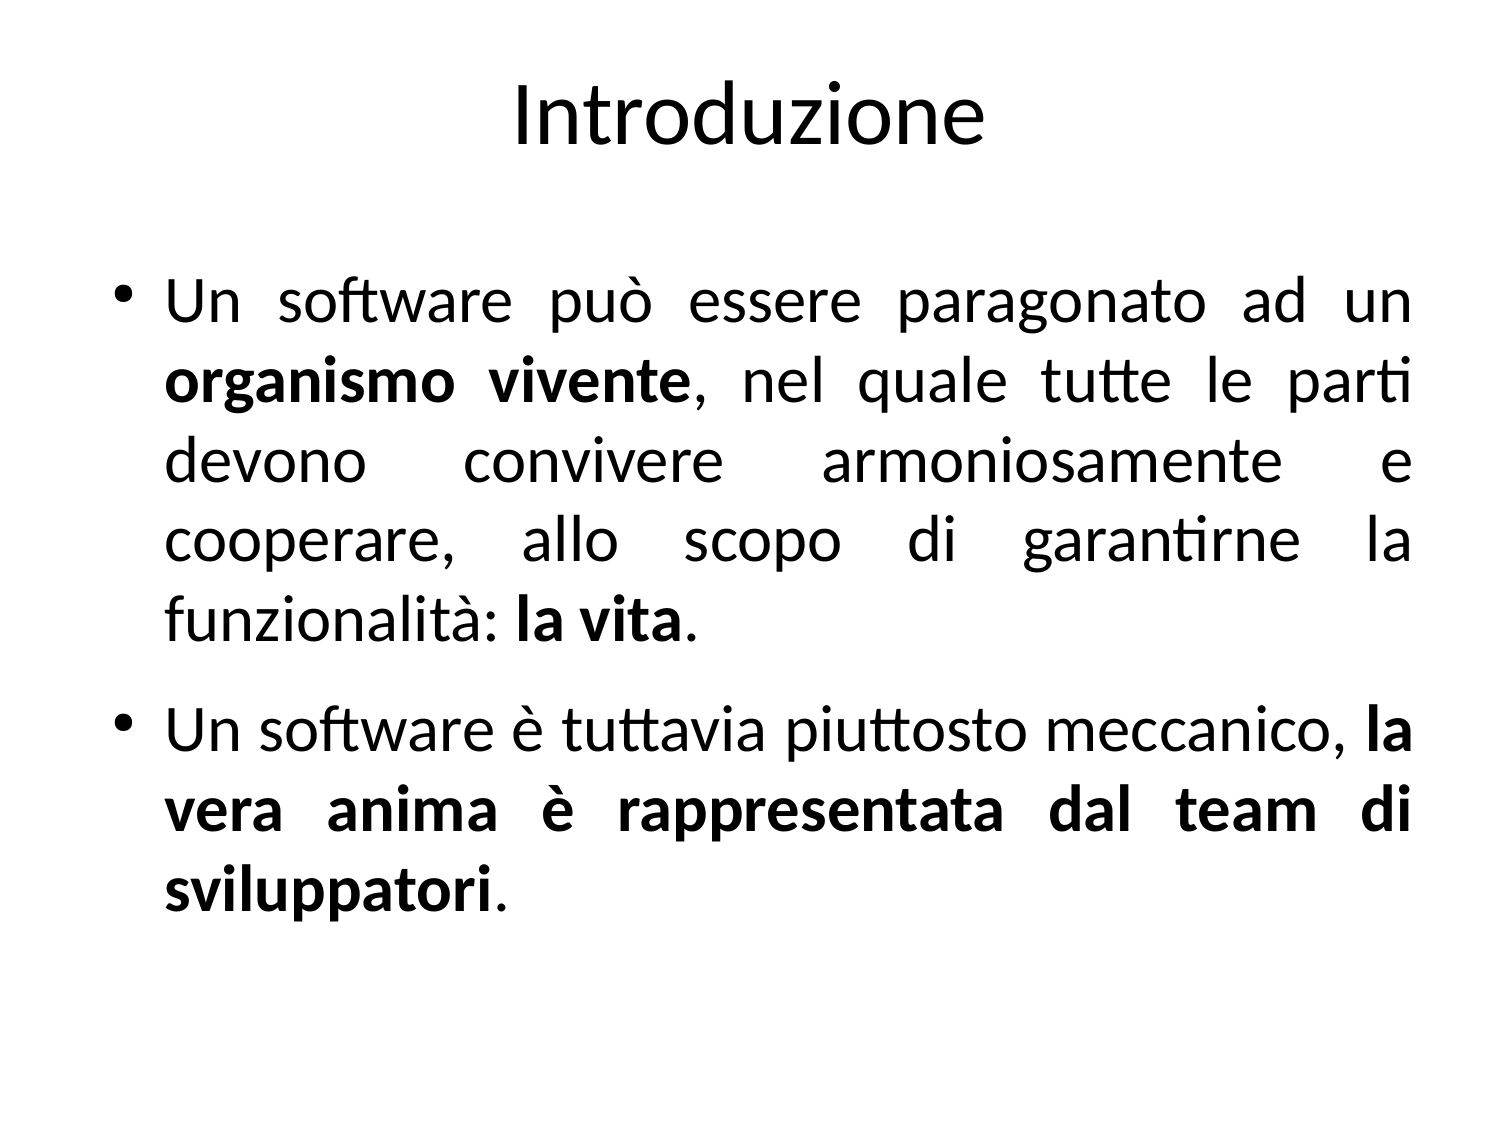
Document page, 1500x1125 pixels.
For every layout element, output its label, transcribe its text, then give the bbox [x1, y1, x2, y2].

title Introduzione [75, 45, 1425, 233]
list Un software può essere paragonato ad un organismo vivente, nel quale tutte le parti devono convivere armoniosamente e cooperare, allo scopo di garantirne la funzionalità: la vita. Un software è tuttavia piuttosto meccanico, la vera anima è rappresentata dal team di sviluppatori. [79, 248, 1430, 991]
